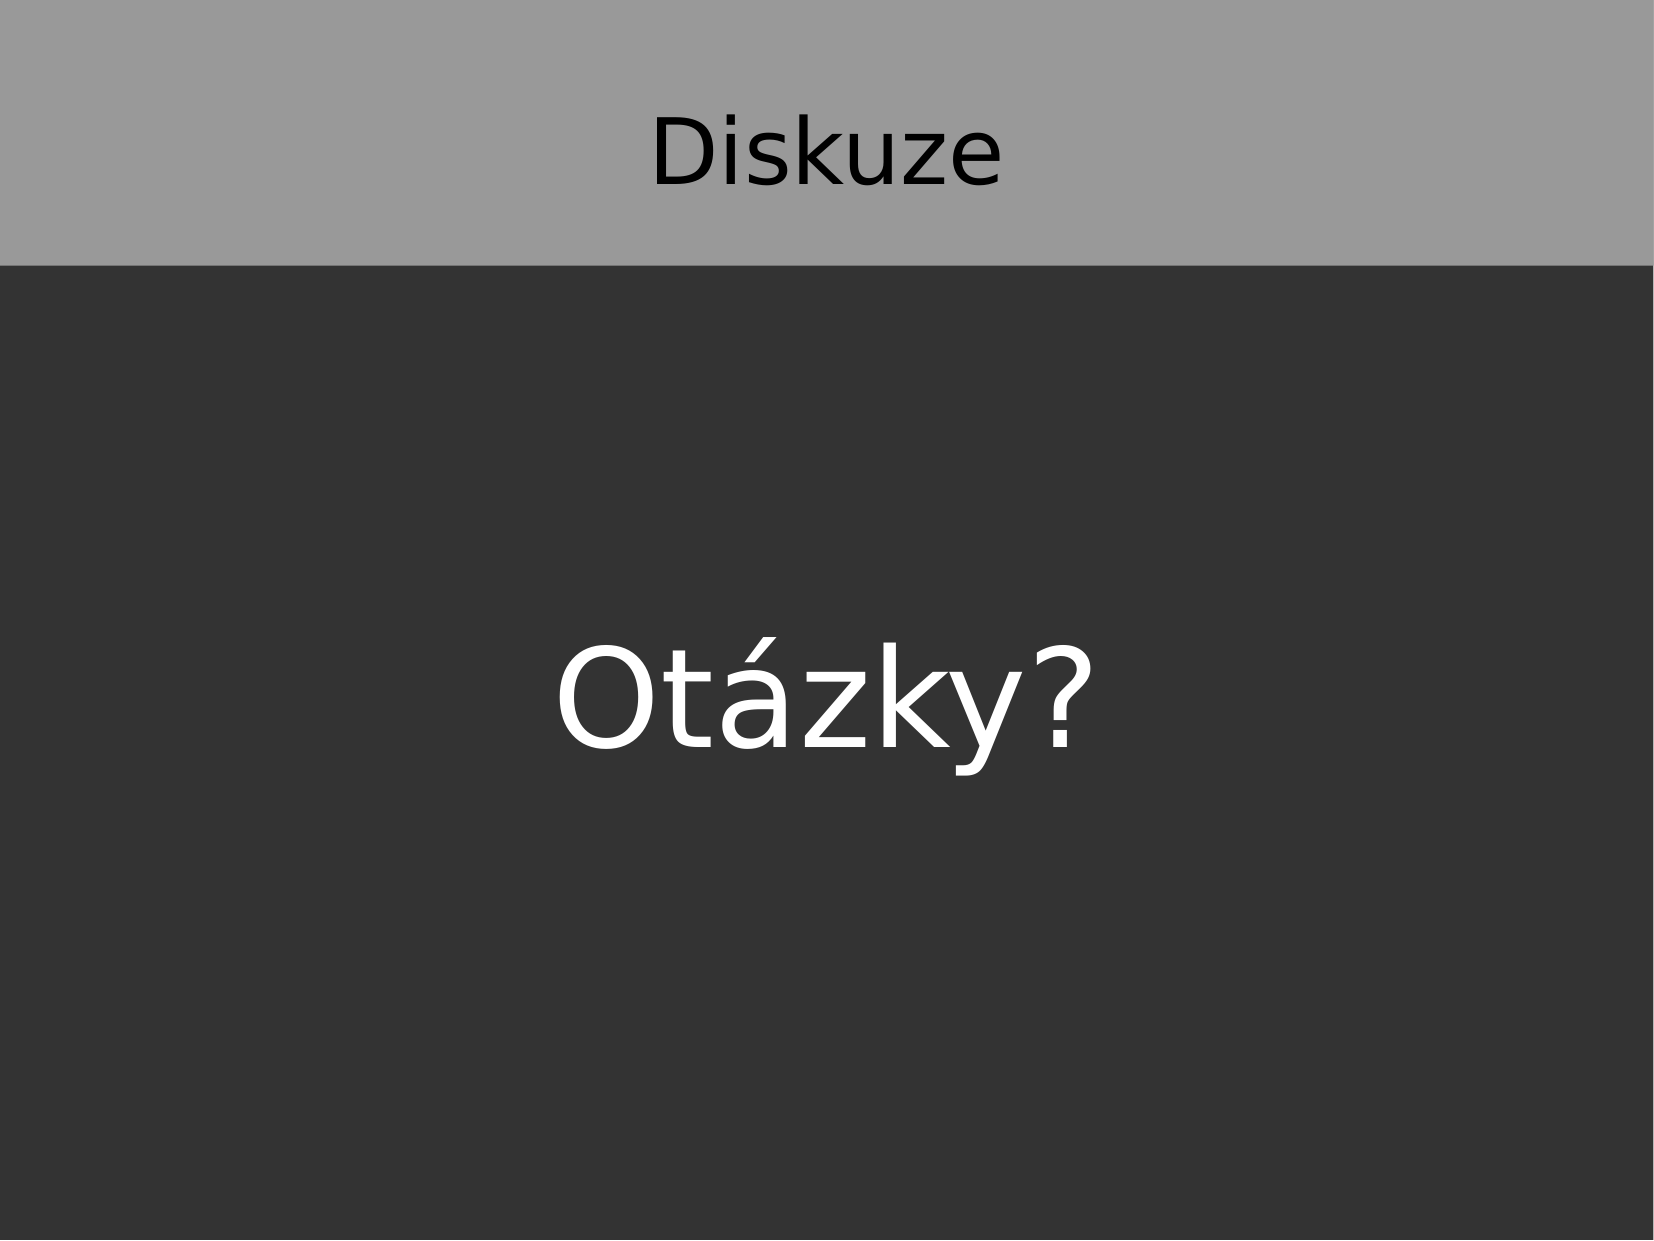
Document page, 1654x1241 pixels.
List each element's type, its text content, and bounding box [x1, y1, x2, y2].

subtitle Otázky? [82, 297, 1571, 1102]
title Diskuze [82, 49, 1571, 257]
